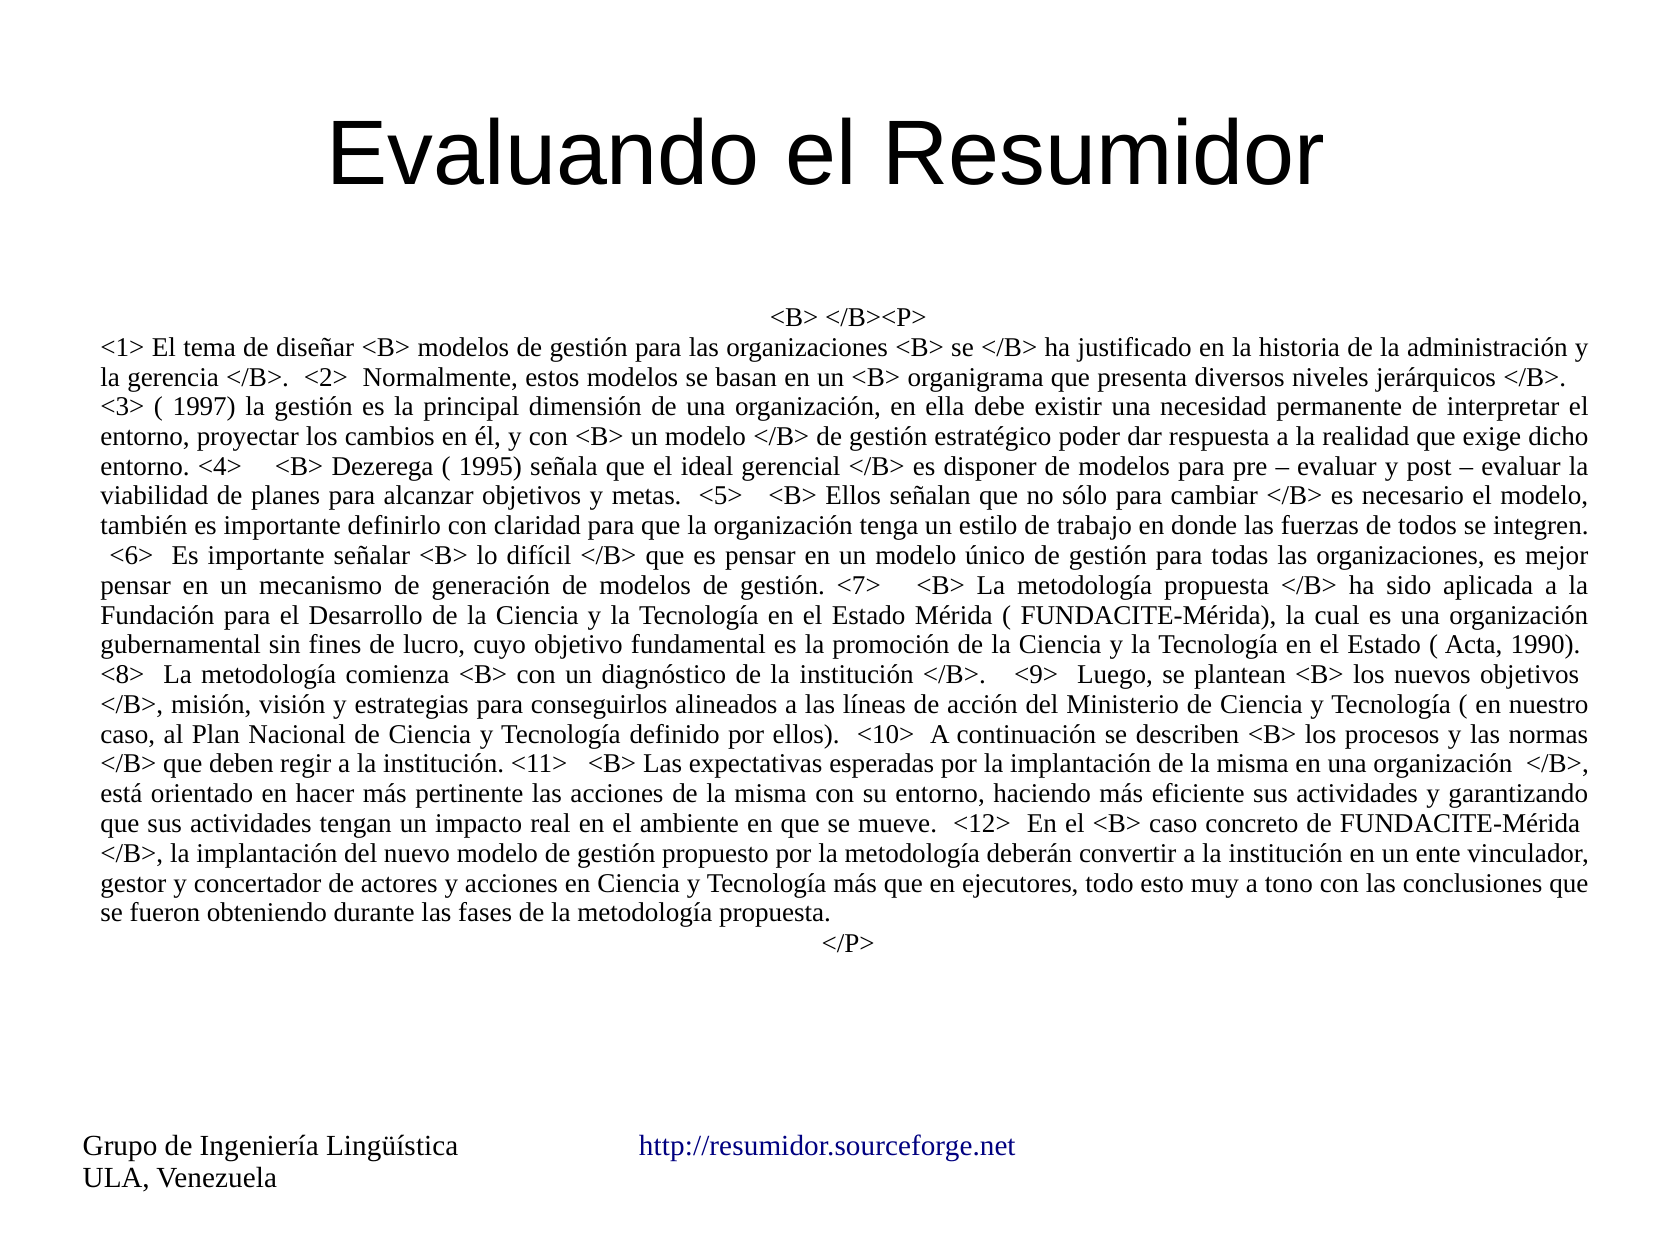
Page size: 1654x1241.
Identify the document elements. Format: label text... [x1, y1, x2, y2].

subtitle <B> </B><P> <1> El tema de diseñar <B> modelos de gestión para las organizaciones <B> se </B> ha justificado en la historia de la administración y la gerencia </B>. <2> Normalmente, estos modelos se basan en un <B> organigrama que presenta diversos niveles jerárquicos </B>. <3> ( 1997) la gestión es la principal dimensión de una organización, en ella debe existir una necesidad permanente de interpretar el entorno, proyectar los cambios en él, y con <B> un modelo </B> de gestión estratégico poder dar respuesta a la realidad que exige dicho entorno. <4> <B> Dezerega ( 1995) señala que el ideal gerencial </B> es disponer de modelos para pre – evaluar y post – evaluar la viabilidad de planes para alcanzar objetivos y metas. <5> <B> Ellos señalan que no sólo para cambiar </B> es necesario el modelo, también es importante definirlo con claridad para que la organización tenga un estilo de trabajo en donde las fuerzas de todos se integren. <6> Es importante señalar <B> lo difícil </B> que es pensar en un modelo único de gestión para todas las organizaciones, es mejor pensar en un mecanismo de generación de modelos de gestión. <7> <B> La metodología propuesta </B> ha sido aplicada a la Fundación para el Desarrollo de la Ciencia y la Tecnología en el Estado Mérida ( FUNDACITE-Mérida), la cual es una organización gubernamental sin fines de lucro, cuyo objetivo fundamental es la promoción de la Ciencia y la Tecnología en el Estado ( Acta, 1990). <8> La metodología comienza <B> con un diagnóstico de la institución </B>. <9> Luego, se plantean <B> los nuevos objetivos </B>, misión, visión y estrategias para conseguirlos alineados a las líneas de acción del Ministerio de Ciencia y Tecnología ( en nuestro caso, al Plan Nacional de Ciencia y Tecnología definido por ellos). <10> A continuación se describen <B> los procesos y las normas </B> que deben regir a la institución. <11> <B> Las expectativas esperadas por la implantación de la misma en una organización </B>, está orientado en hacer más pertinente las acciones de la misma con su entorno, haciendo más eficiente sus actividades y garantizando que sus actividades tengan un impacto real en el ambiente en que se mueve. <12> En el <B> caso concreto de FUNDACITE-Mérida </B>, la implantación del nuevo modelo de gestión propuesto por la metodología deberán convertir a la institución en un ente vinculador, gestor y concertador de actores y acciones en Ciencia y Tecnología más que en ejecutores, todo esto muy a tono con las conclusiones que se fueron obteniendo durante las fases de la metodología propuesta. </P> [100, 250, 1589, 1055]
title Evaluando el Resumidor [82, 56, 1571, 250]
